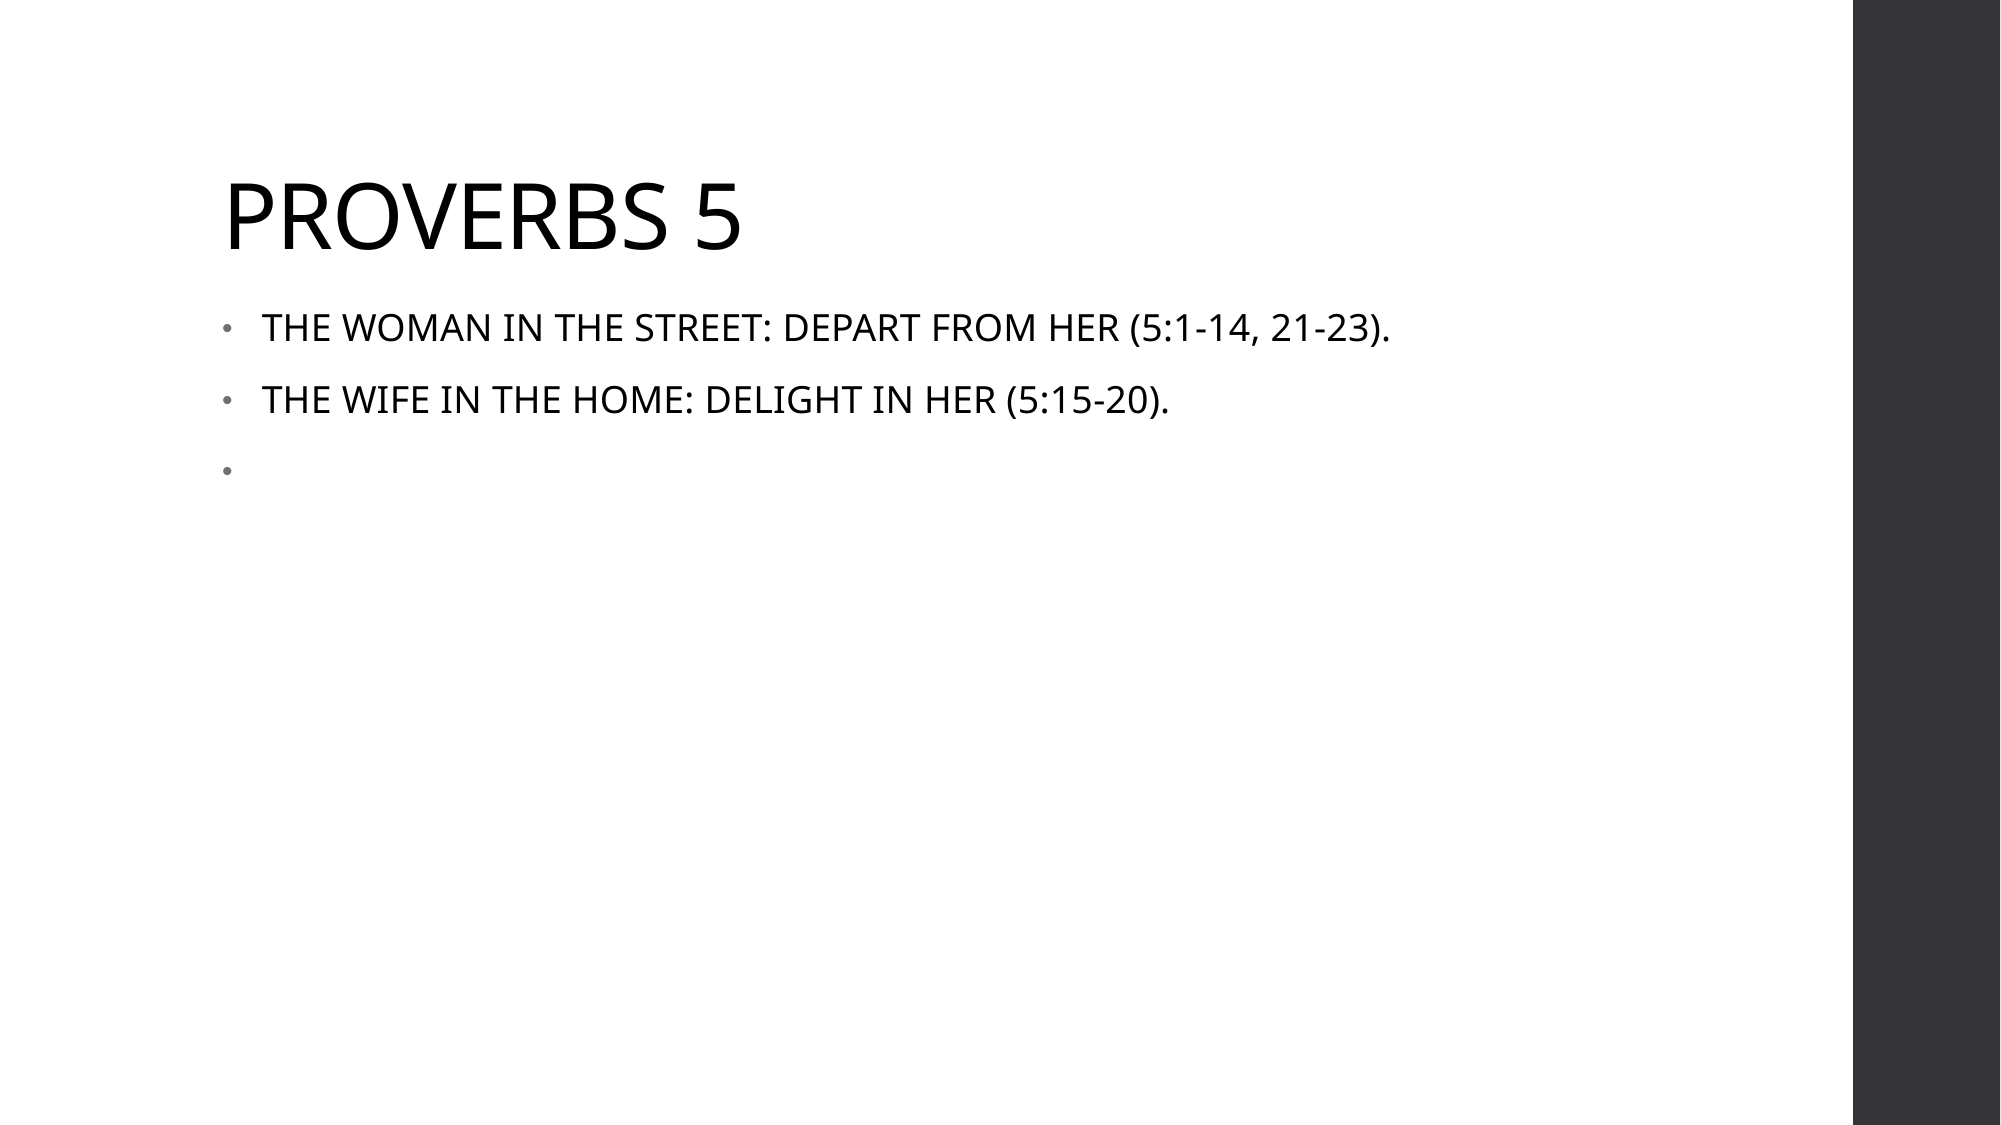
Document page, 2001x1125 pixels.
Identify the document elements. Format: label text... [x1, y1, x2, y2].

list THE WOMAN IN THE STREET: DEPART FROM HER (5:1-14, 21-23). THE WIFE IN THE HOME: DELIGHT IN HER (5:15-20). [206, 299, 1617, 1014]
title PROVERBS 5 [206, 60, 1797, 278]
